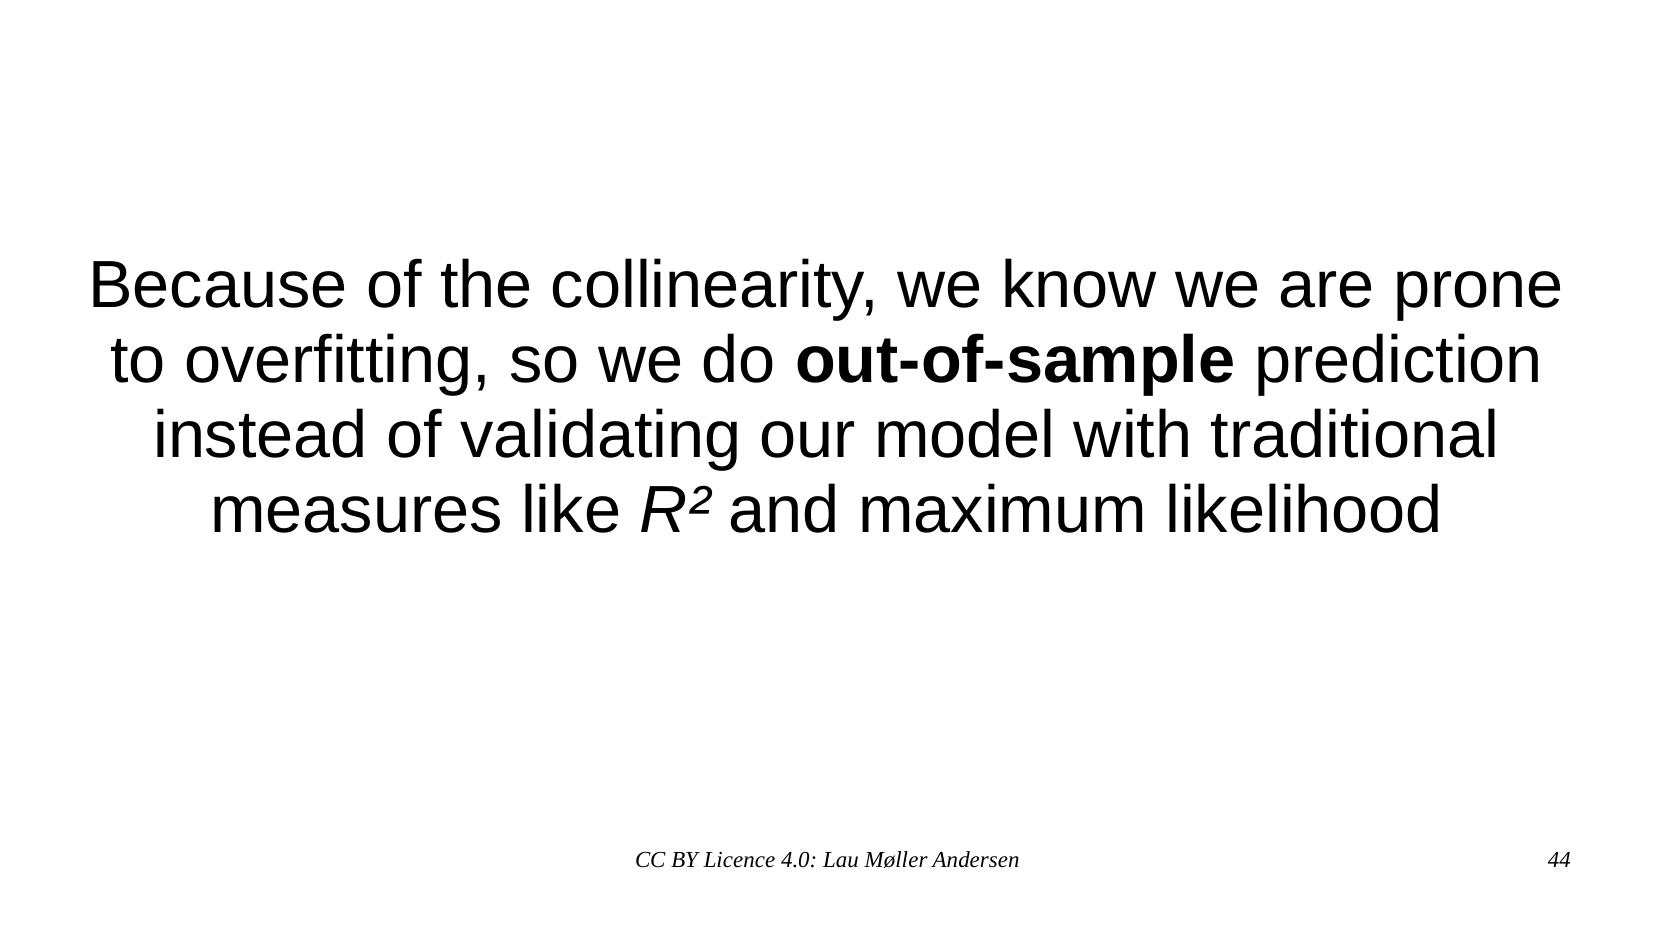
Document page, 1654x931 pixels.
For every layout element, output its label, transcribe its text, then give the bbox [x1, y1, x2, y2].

subtitle Because of the collinearity, we know we are prone to overfitting, so we do out-of-sample prediction instead of validating our model with traditional measures like R² and maximum likelihood [82, 37, 1571, 757]
